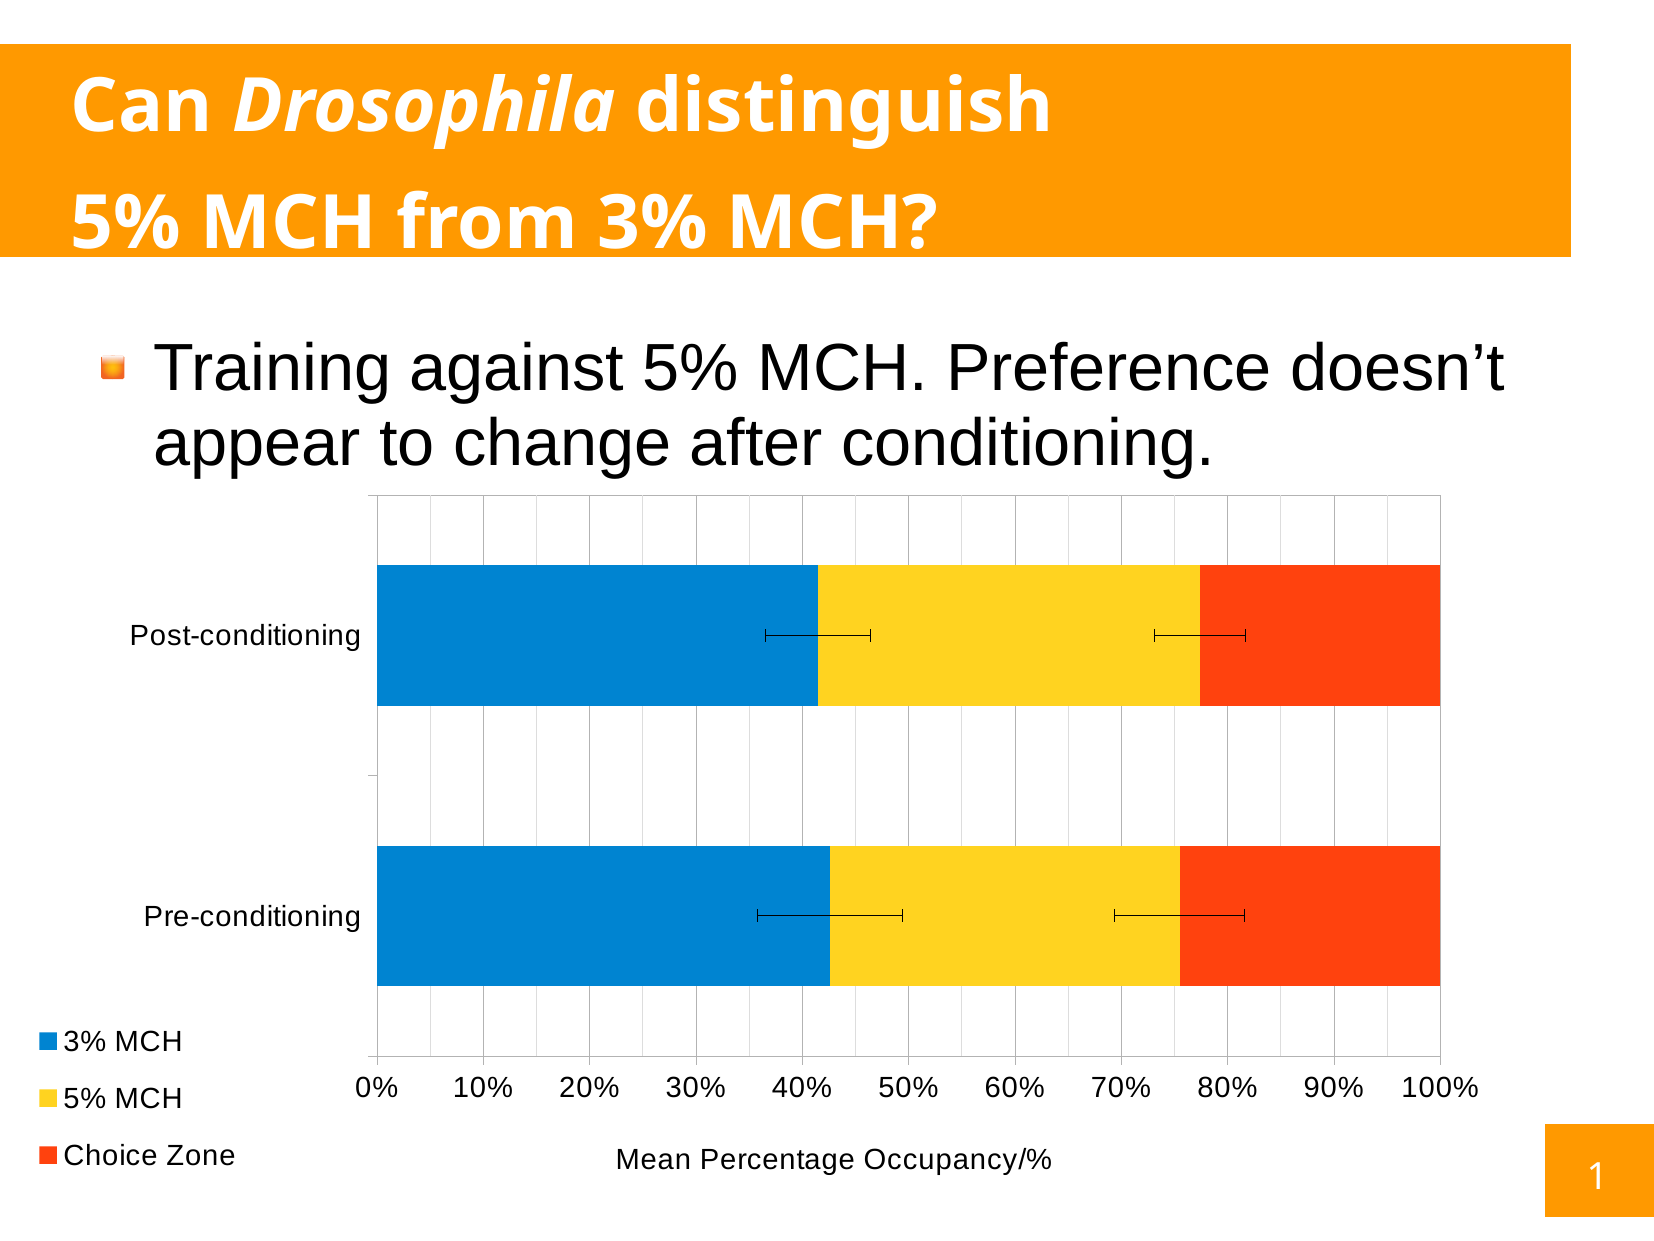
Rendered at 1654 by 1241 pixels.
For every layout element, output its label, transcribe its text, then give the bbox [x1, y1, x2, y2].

chart [0, 470, 1546, 1221]
text_box [1545, 1124, 1654, 1217]
text_box [0, 44, 1571, 257]
title 1 [1563, 1148, 1609, 1194]
title Can Drosophila distinguish 5% MCH from 3% MCH? [70, 49, 1546, 257]
list Training against 5% MCH. Preference doesn’t appear to change after conditioning. [82, 330, 1571, 1096]
